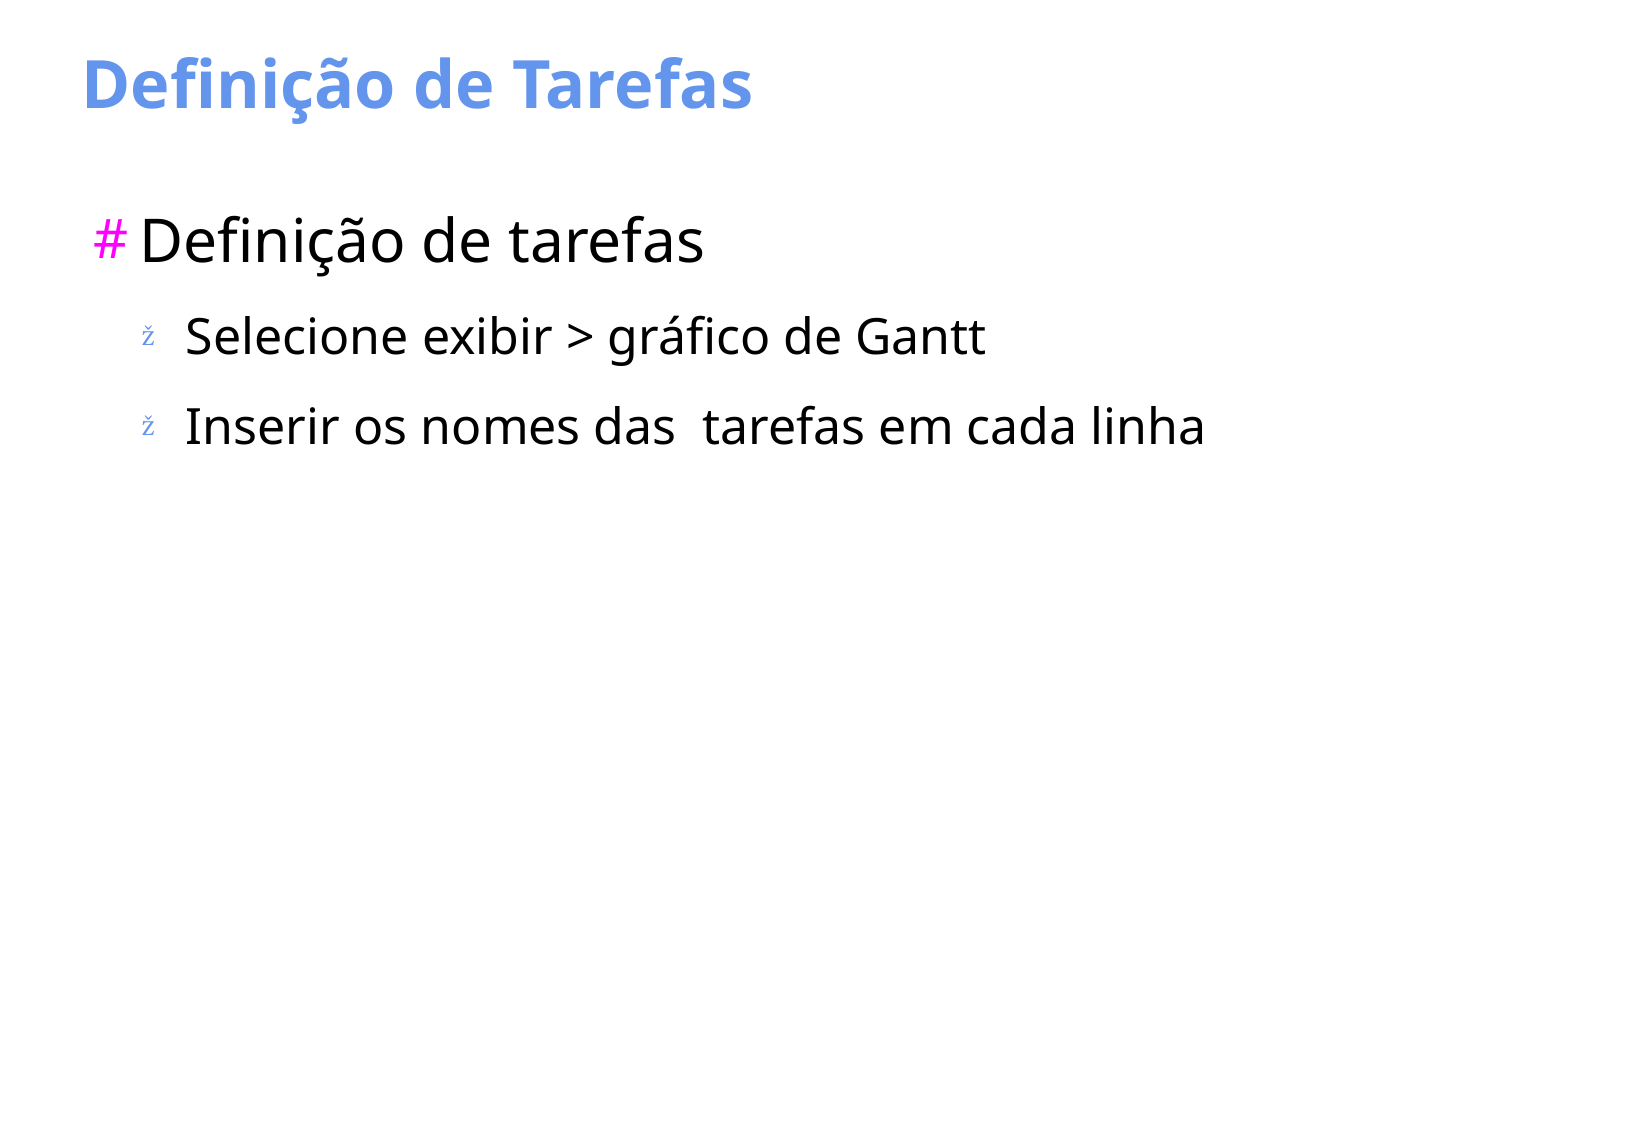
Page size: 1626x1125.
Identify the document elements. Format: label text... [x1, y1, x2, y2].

title Definição de Tarefas [81, 41, 1544, 122]
list Definição de tarefas Selecione exibir > gráfico de Gantt Inserir os nomes das tarefas em cada linha [81, 165, 1544, 1016]
